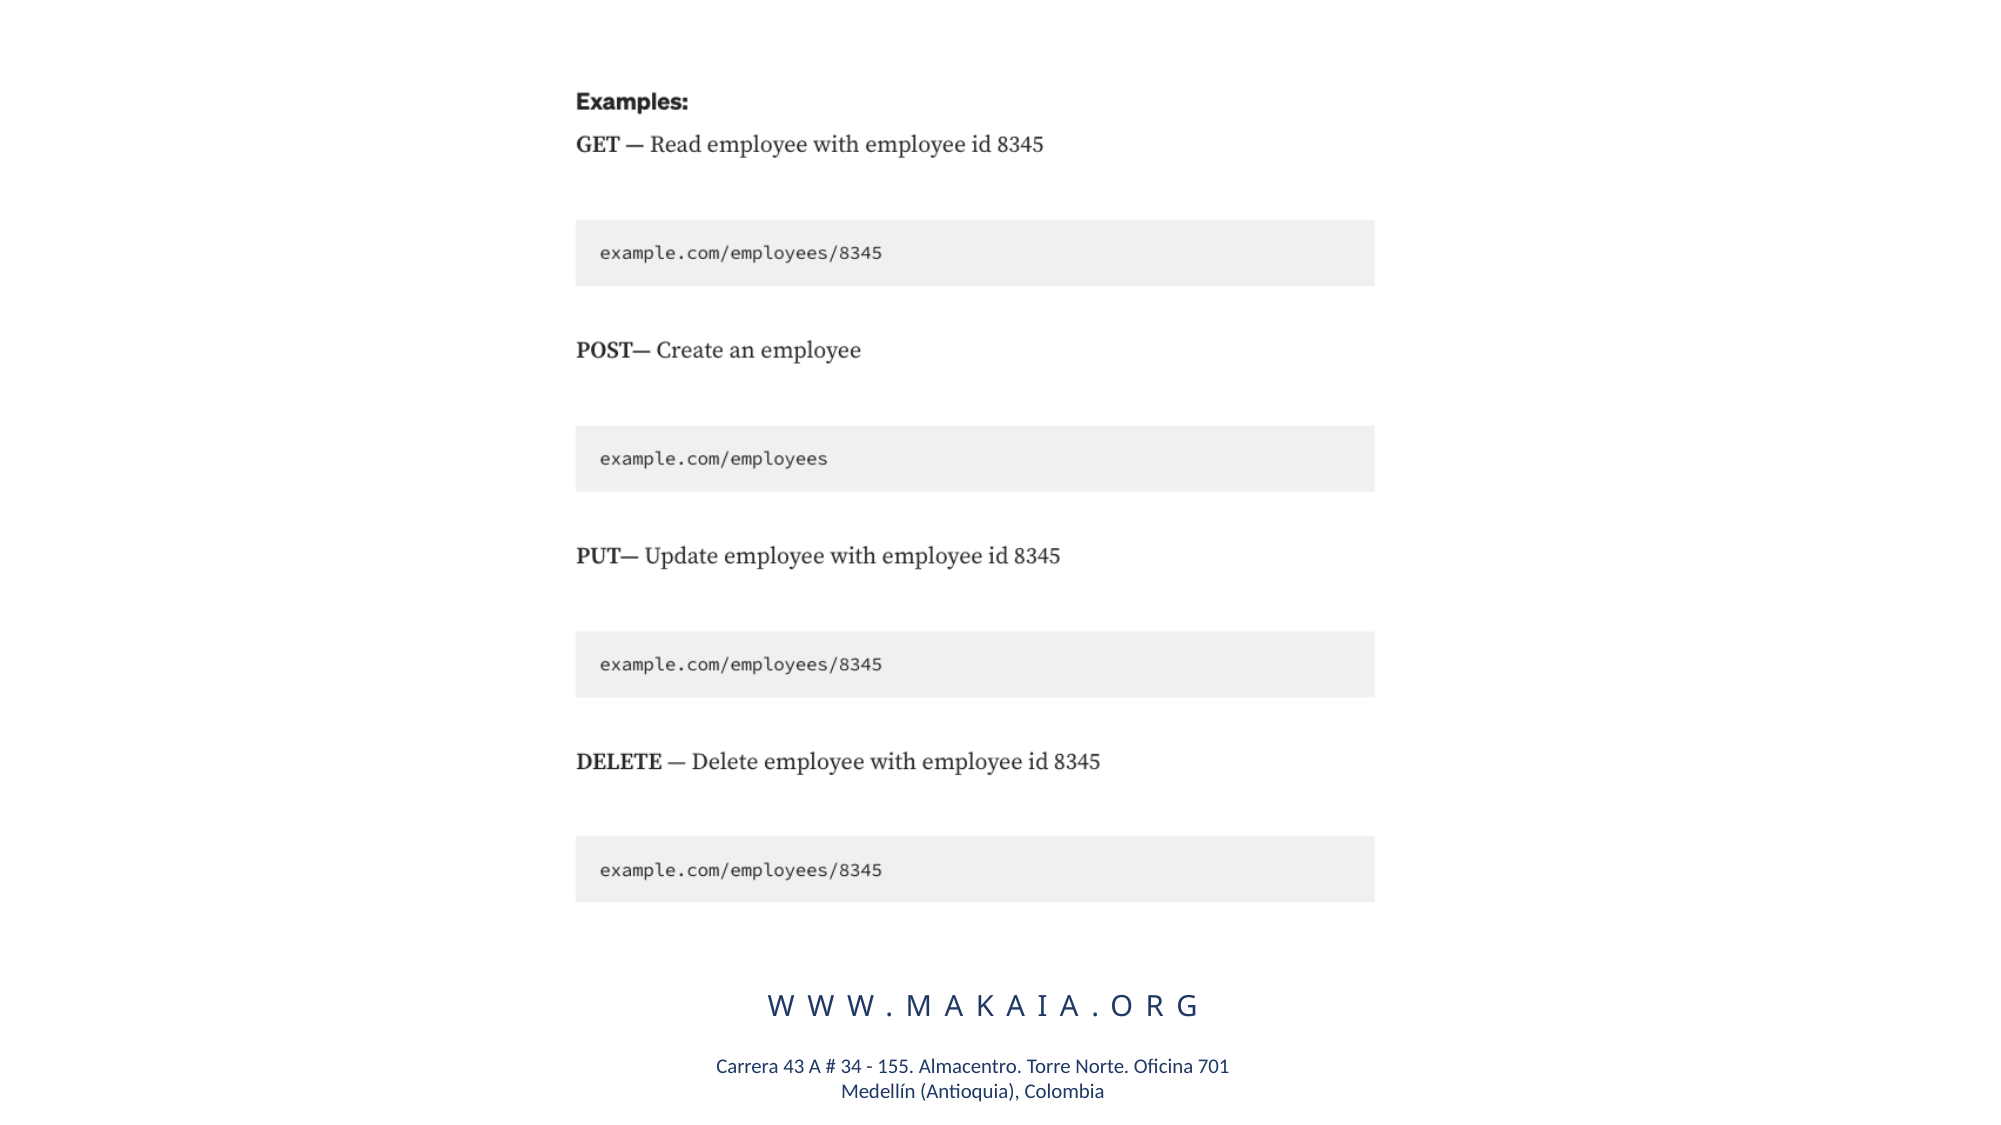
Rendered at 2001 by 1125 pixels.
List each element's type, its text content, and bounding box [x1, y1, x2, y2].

text_box Carrera 43 A # 34 - 155. Almacentro. Torre Norte. Oficina 701 Medellín (Antioquia), Colombia [425, 1045, 1521, 1111]
picture [530, 65, 1436, 915]
text_box WWW.MAKAIA.ORG [489, 980, 1477, 1031]
